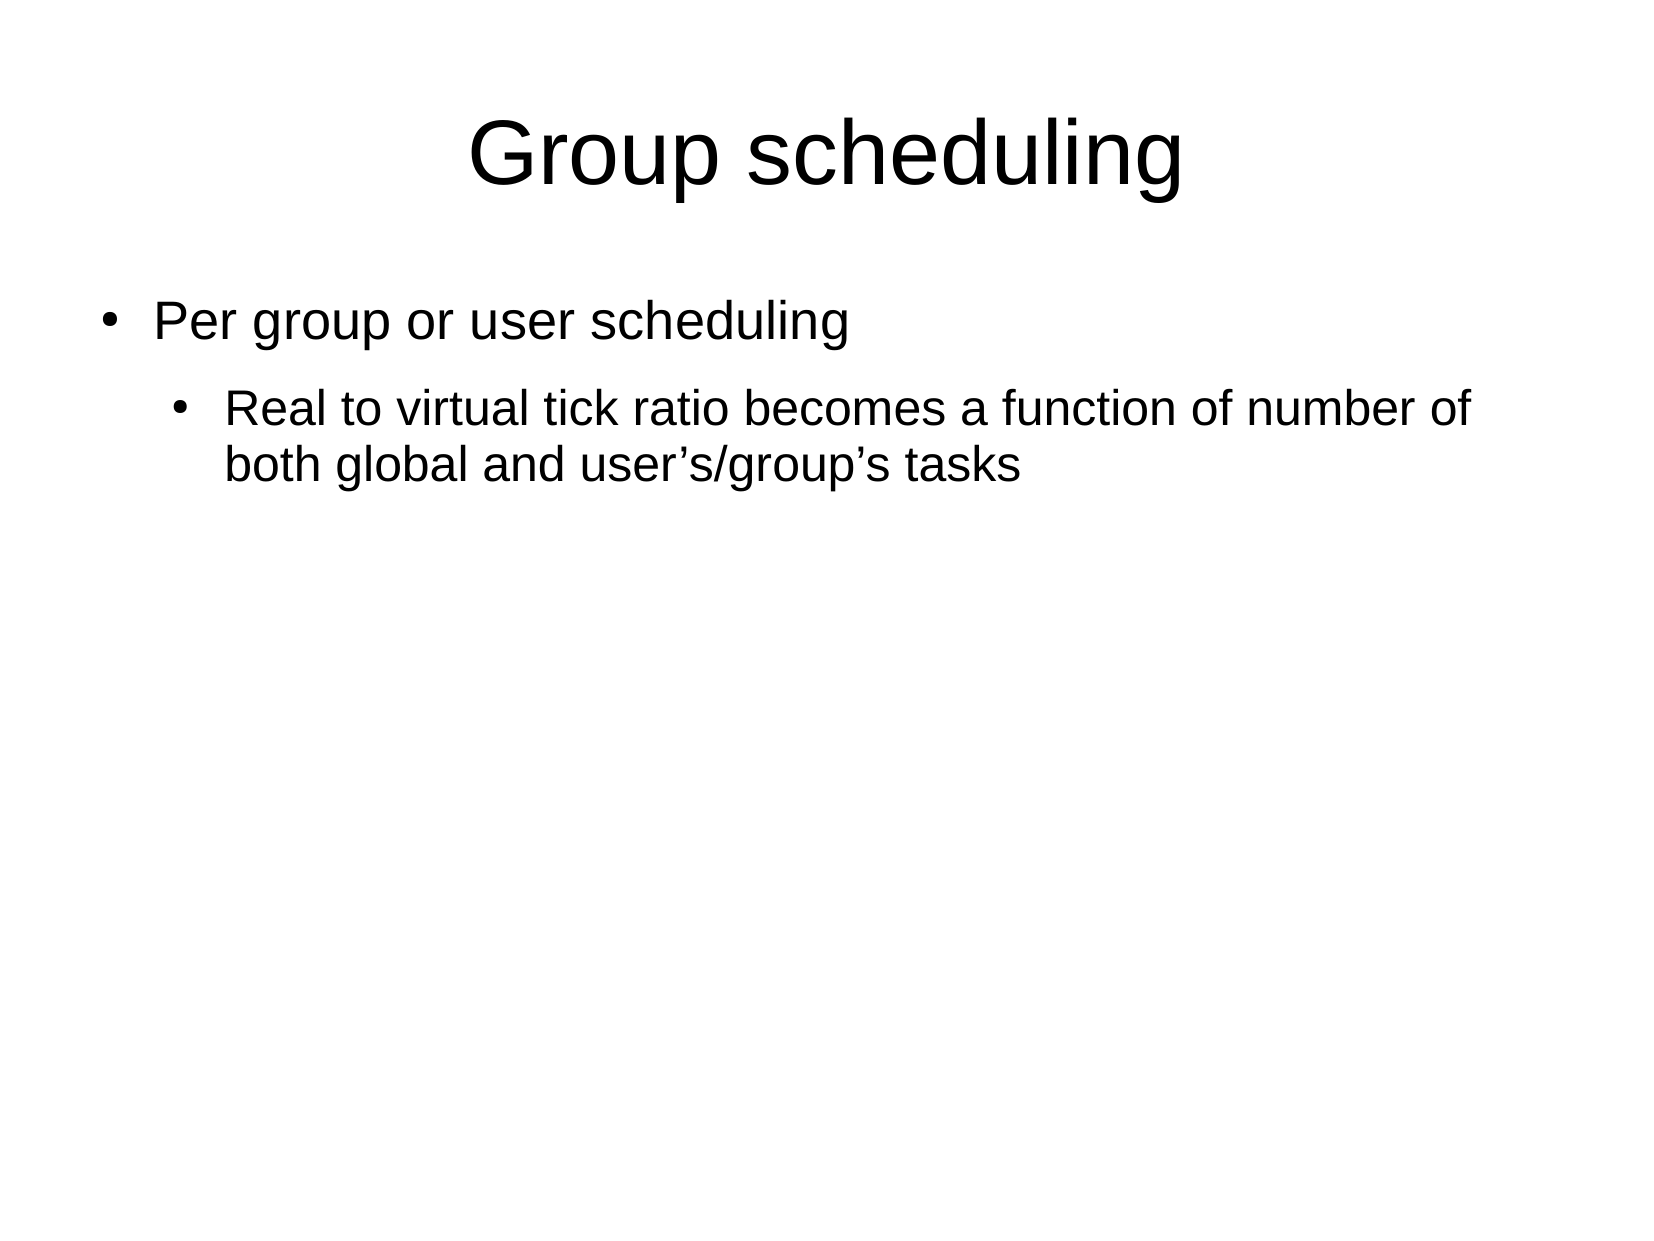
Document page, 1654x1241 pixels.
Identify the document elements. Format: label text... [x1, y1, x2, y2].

list Per group or user scheduling Real to virtual tick ratio becomes a function of number of both global and user’s/group’s tasks [82, 290, 1571, 1010]
title Group scheduling [82, 49, 1571, 257]
